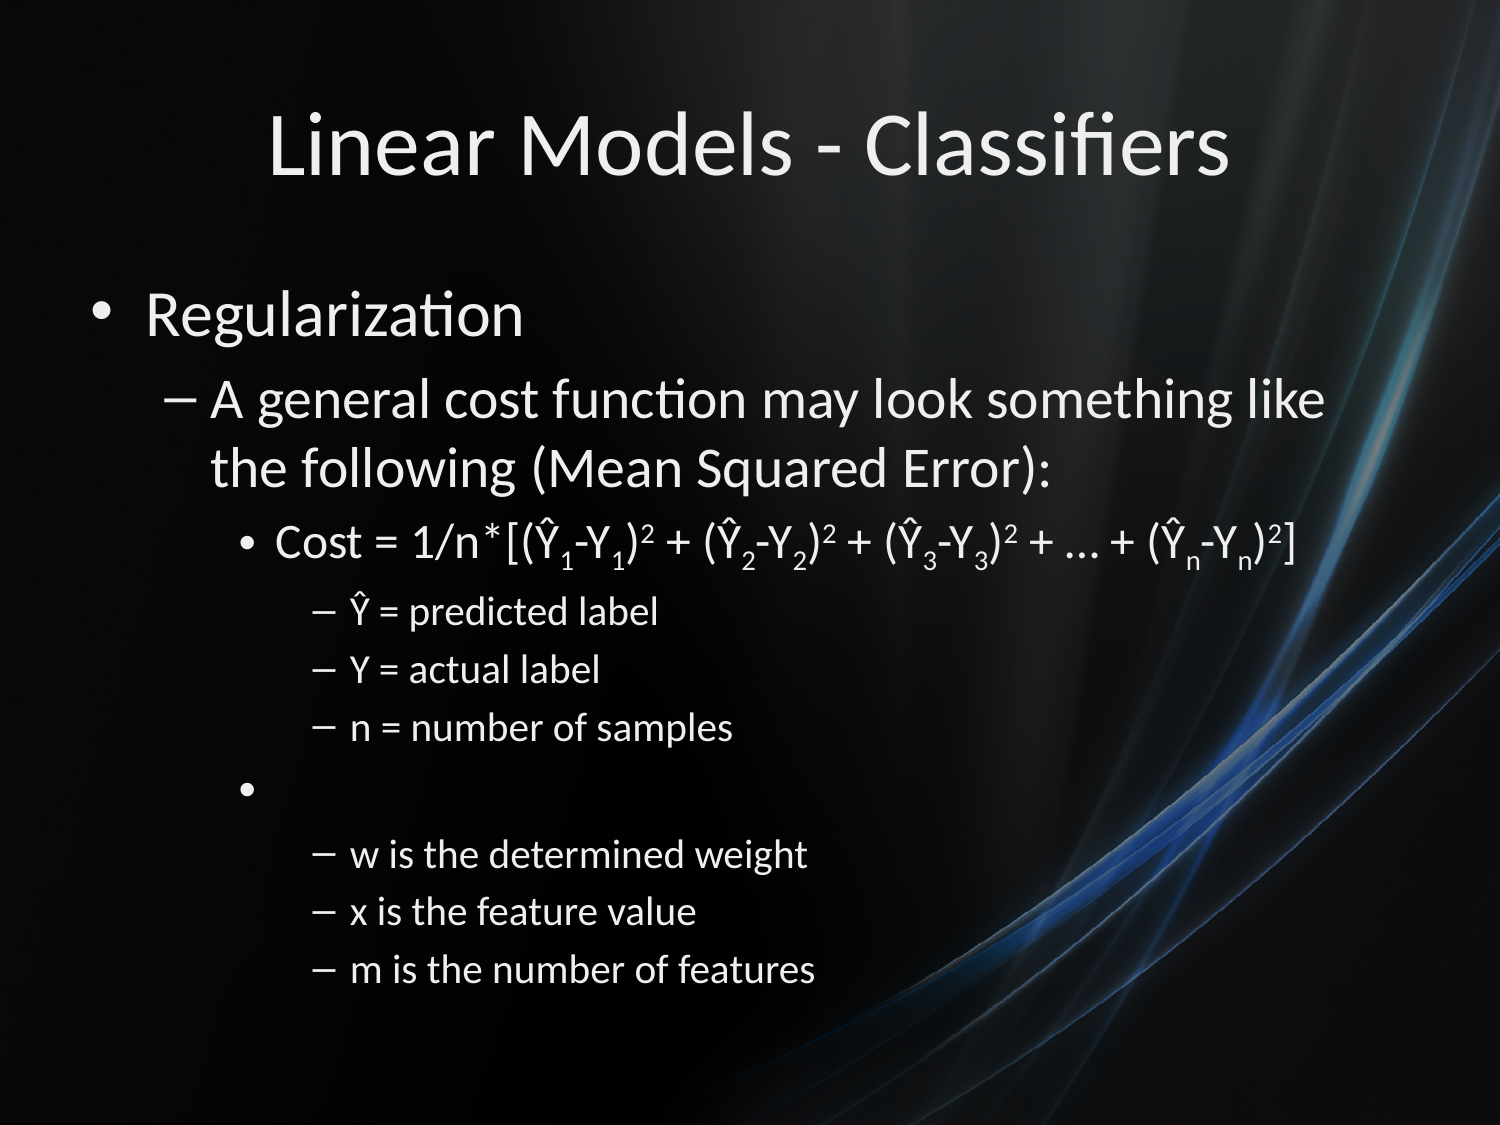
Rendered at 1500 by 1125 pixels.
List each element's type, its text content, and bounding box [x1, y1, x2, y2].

title Linear Models - Classifiers [75, 45, 1425, 233]
list Regularization A general cost function may look something like the following (Mean Squared Error): Cost = 1/n*[(Ŷ1-Y1)2 + (Ŷ2-Y2)2 + (Ŷ3-Y3)2 + … + (Ŷn-Yn)2] Ŷ = predicted label Y = actual label n = number of samples w is the determined weight x is the feature value m is the number of features [75, 262, 1425, 1005]
picture [0, 0, 1500, 1125]
